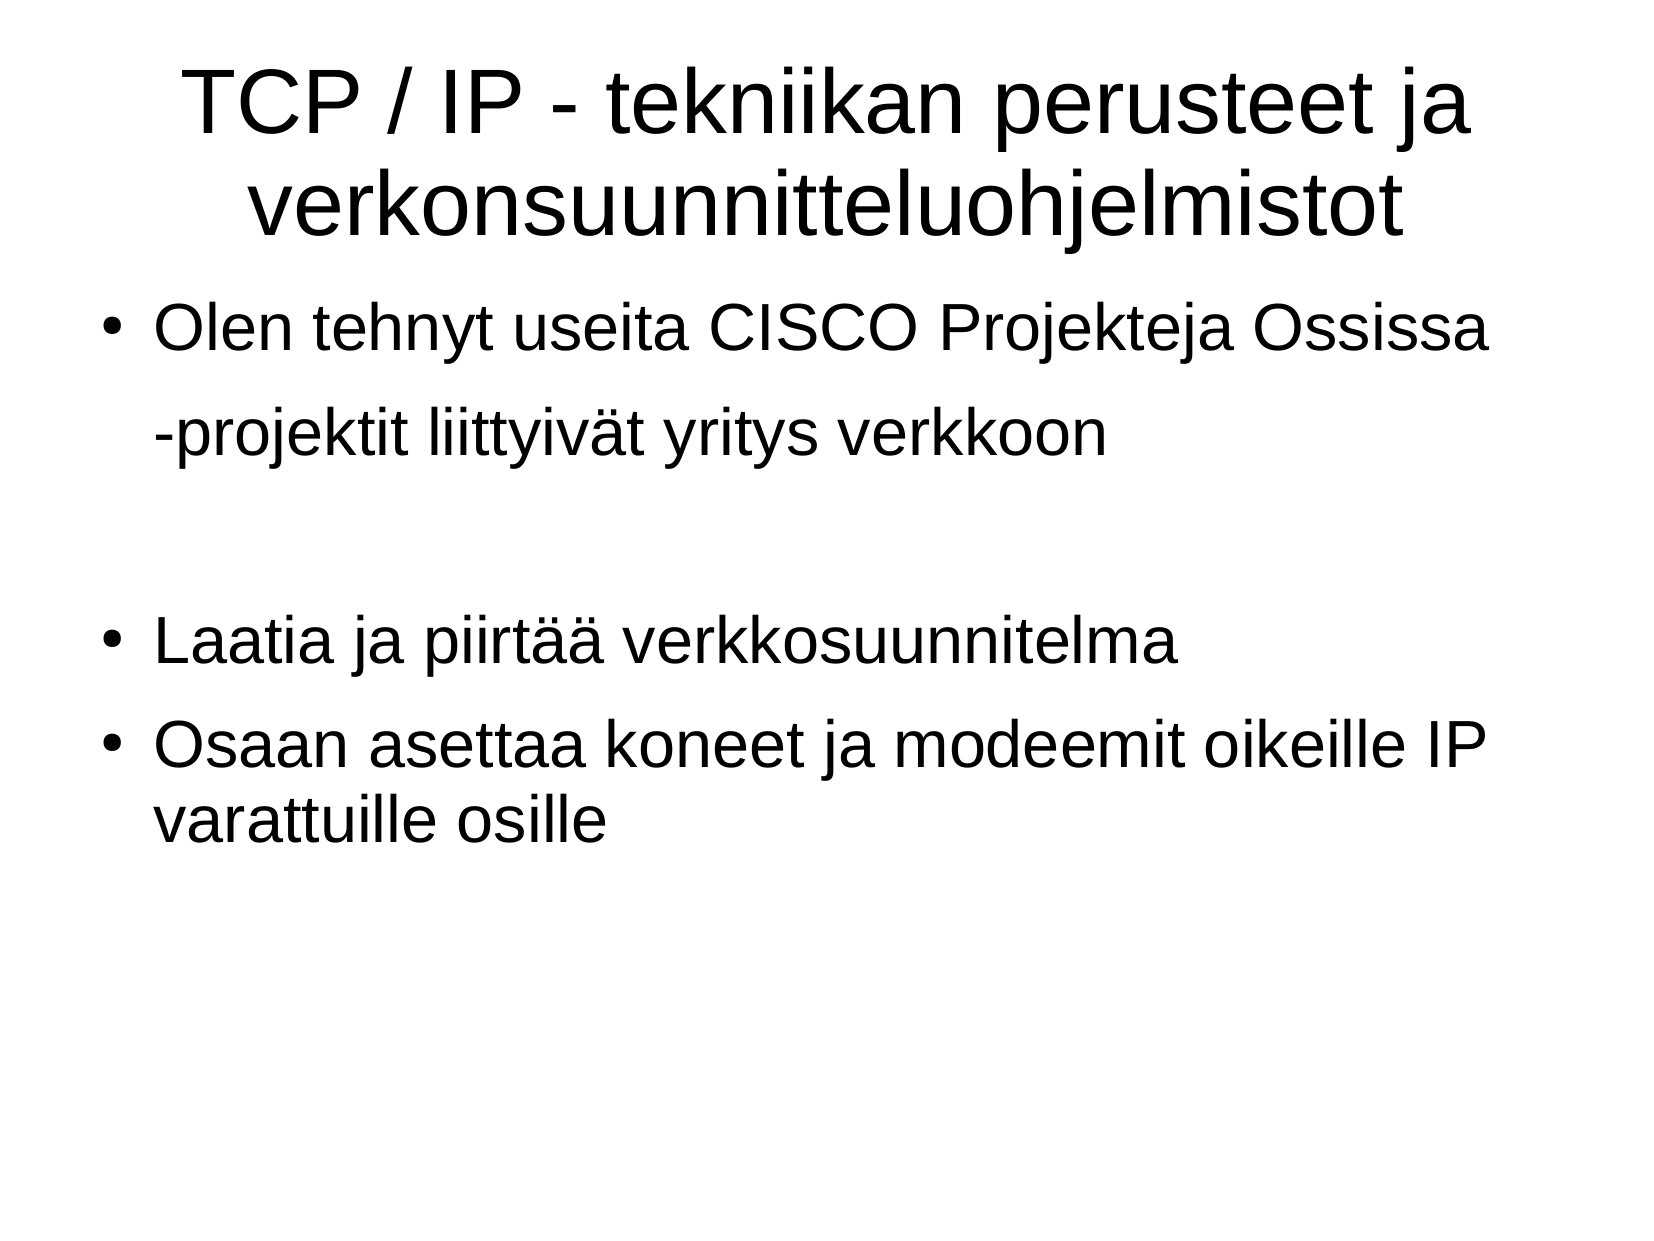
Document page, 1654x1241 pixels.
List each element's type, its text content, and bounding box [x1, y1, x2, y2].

title TCP / IP - tekniikan perusteet ja verkonsuunnitteluohjelmistot [82, 49, 1571, 257]
list Olen tehnyt useita CISCO Projekteja Ossissa -projektit liittyivät yritys verkkoon Laatia ja piirtää verkkosuunnitelma Osaan asettaa koneet ja modeemit oikeille IP varattuille osille [82, 290, 1571, 1109]
